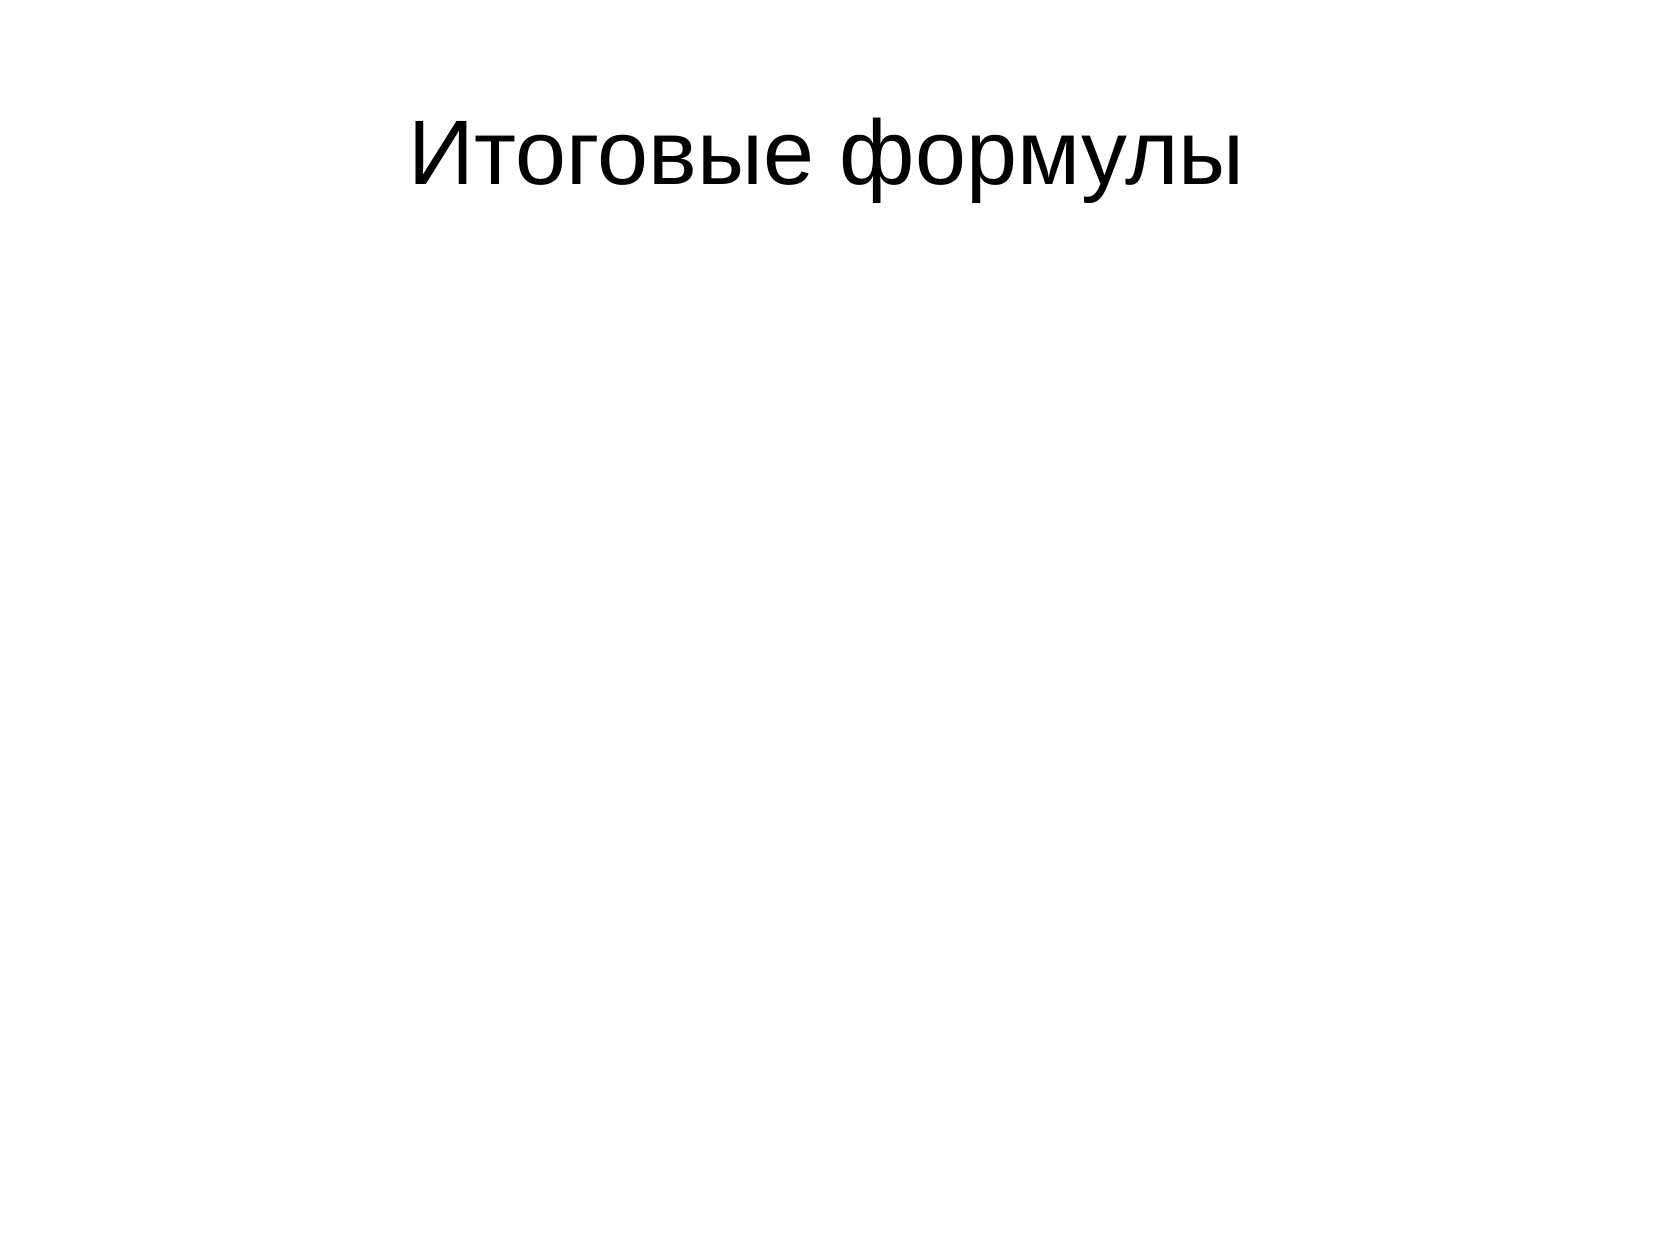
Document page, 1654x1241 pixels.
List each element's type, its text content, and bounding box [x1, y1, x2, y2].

title Итоговые формулы [82, 49, 1571, 257]
